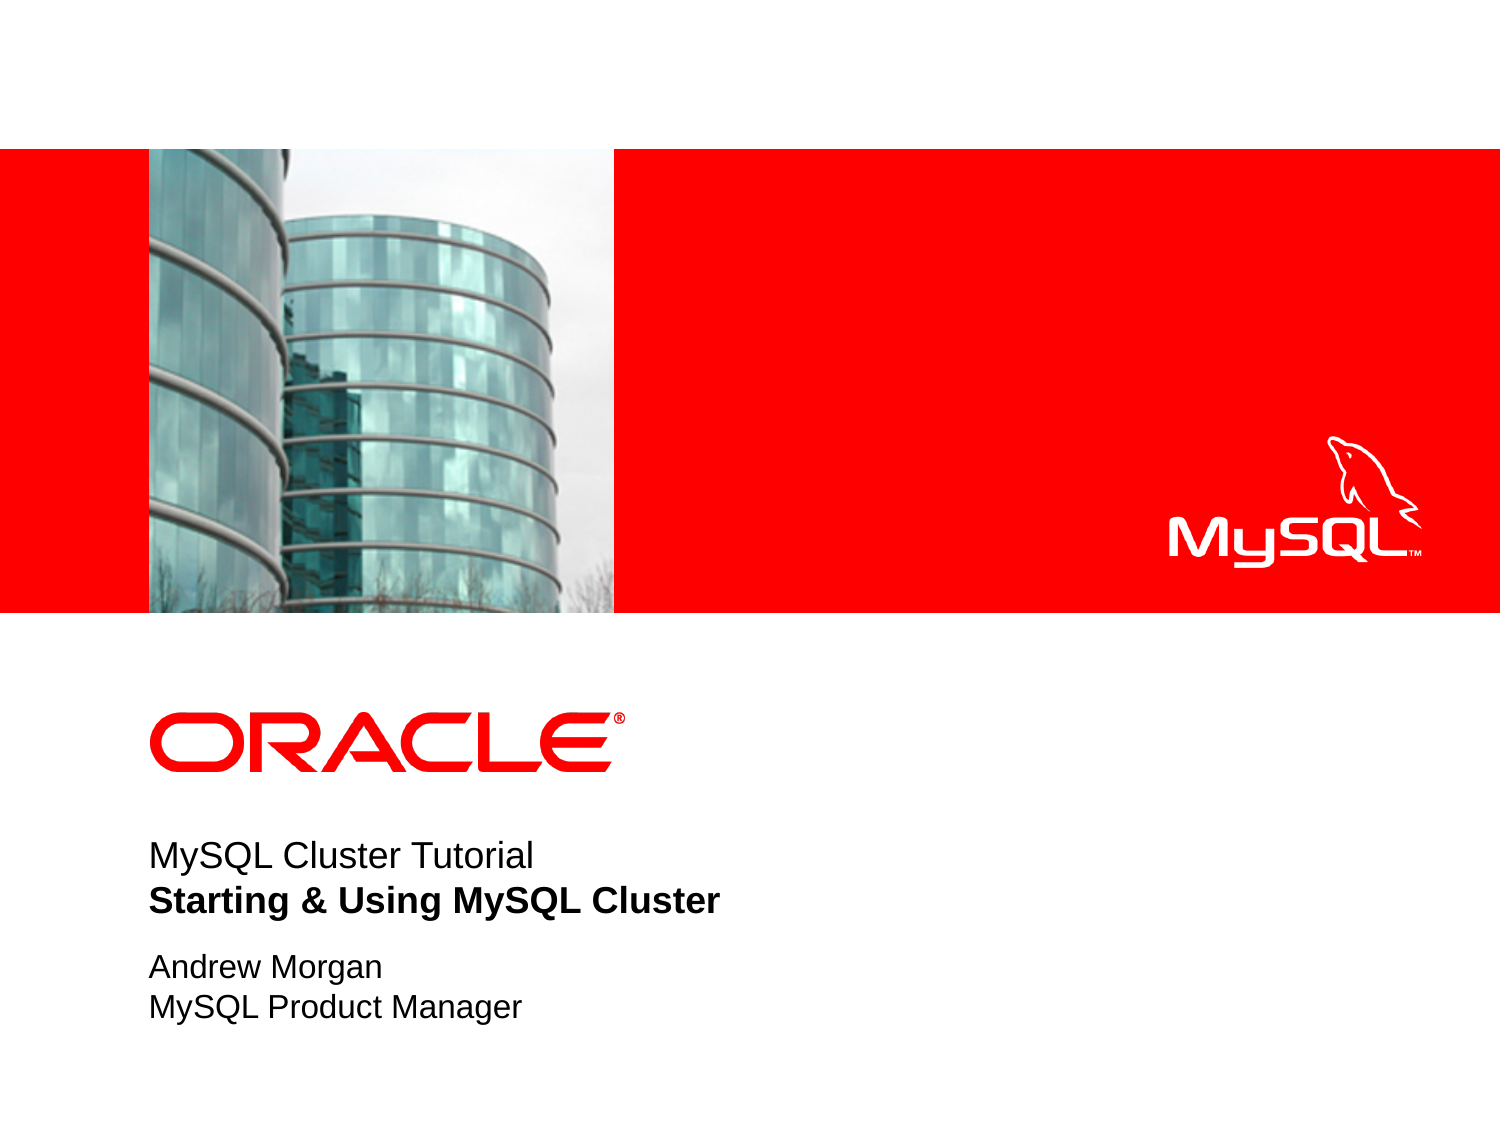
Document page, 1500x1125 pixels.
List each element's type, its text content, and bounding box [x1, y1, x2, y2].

picture [150, 712, 625, 772]
title MySQL Cluster Tutorial Starting & Using MySQL Cluster [133, 787, 1409, 929]
text_box Andrew Morgan MySQL Product Manager [133, 937, 1184, 1063]
picture [0, 149, 1500, 613]
